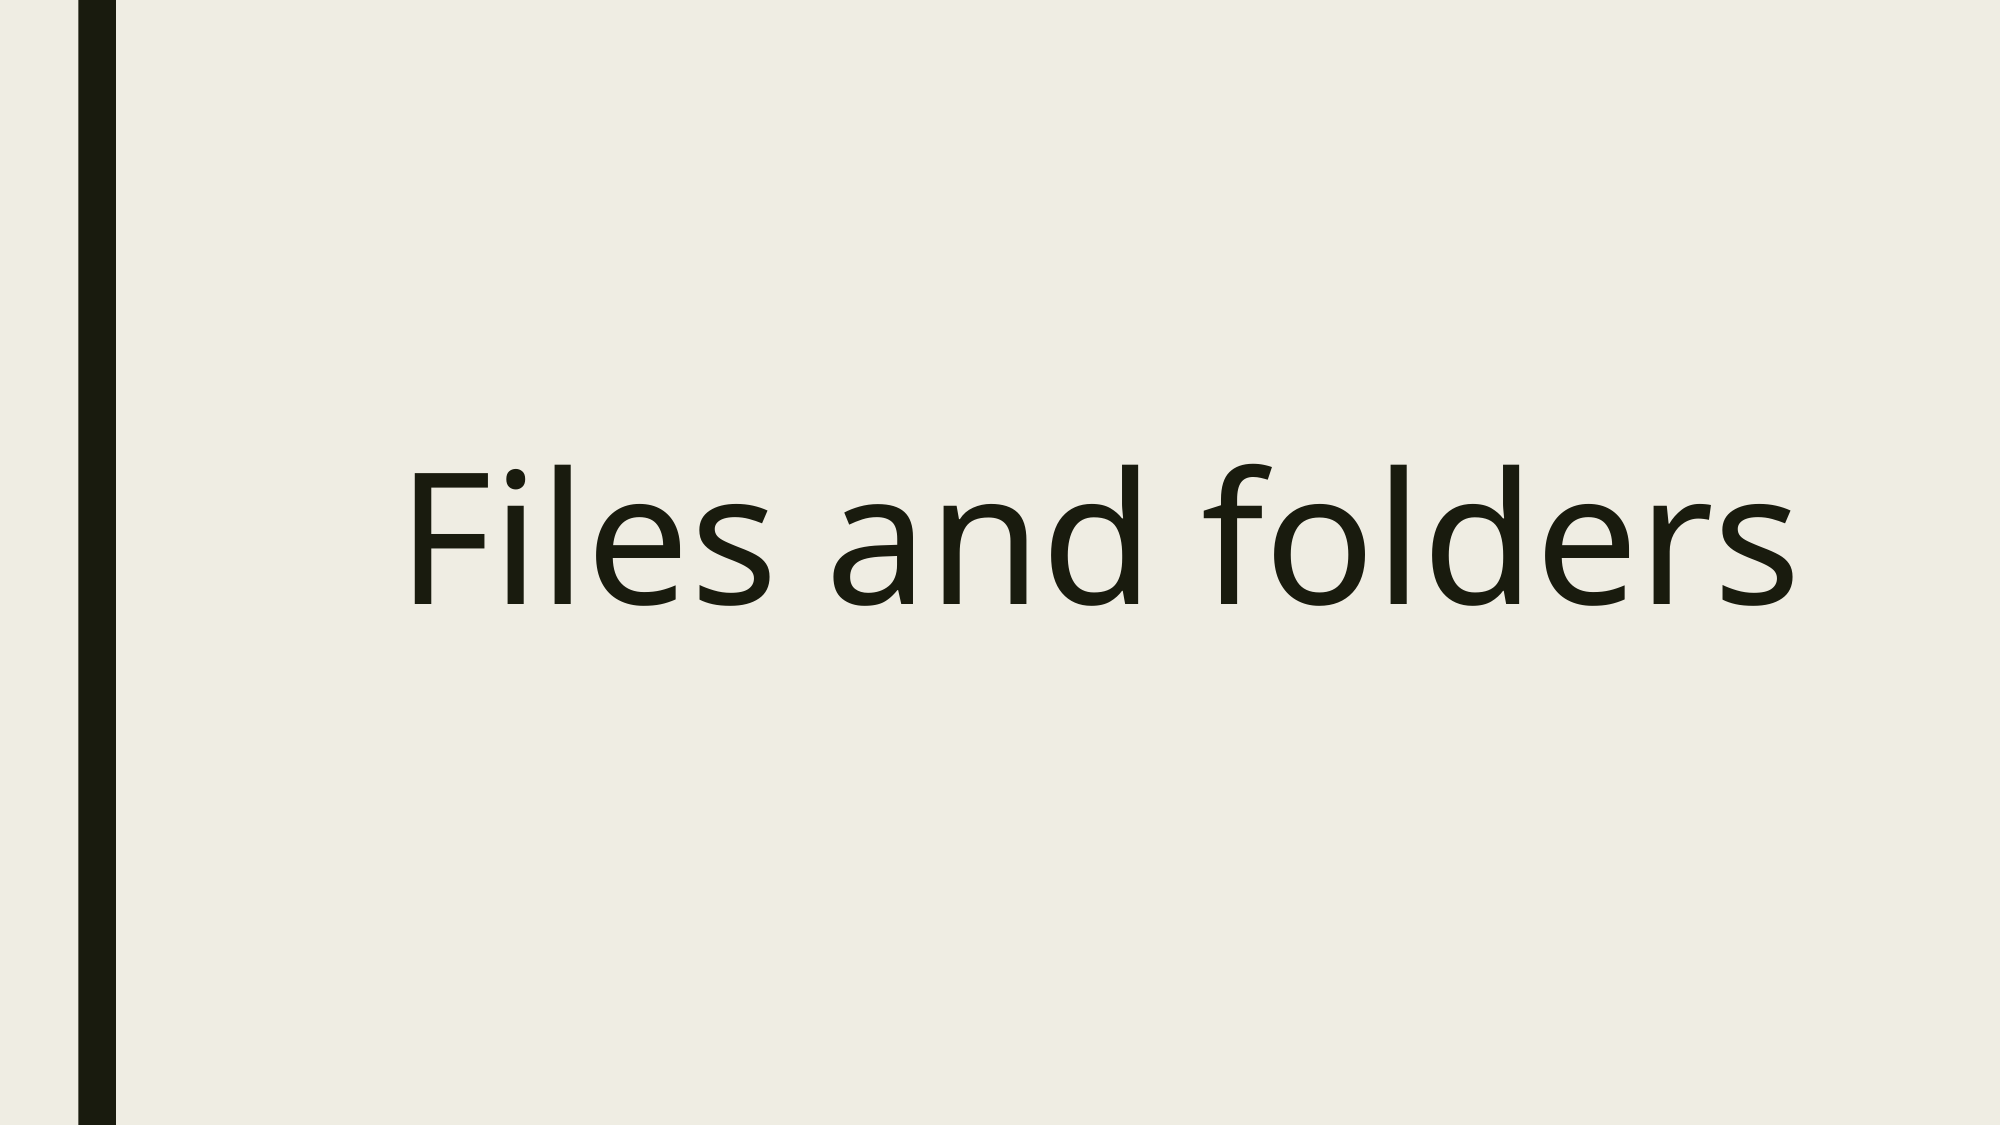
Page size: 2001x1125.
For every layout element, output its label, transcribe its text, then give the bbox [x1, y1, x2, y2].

title Files and folders [382, 440, 1958, 685]
